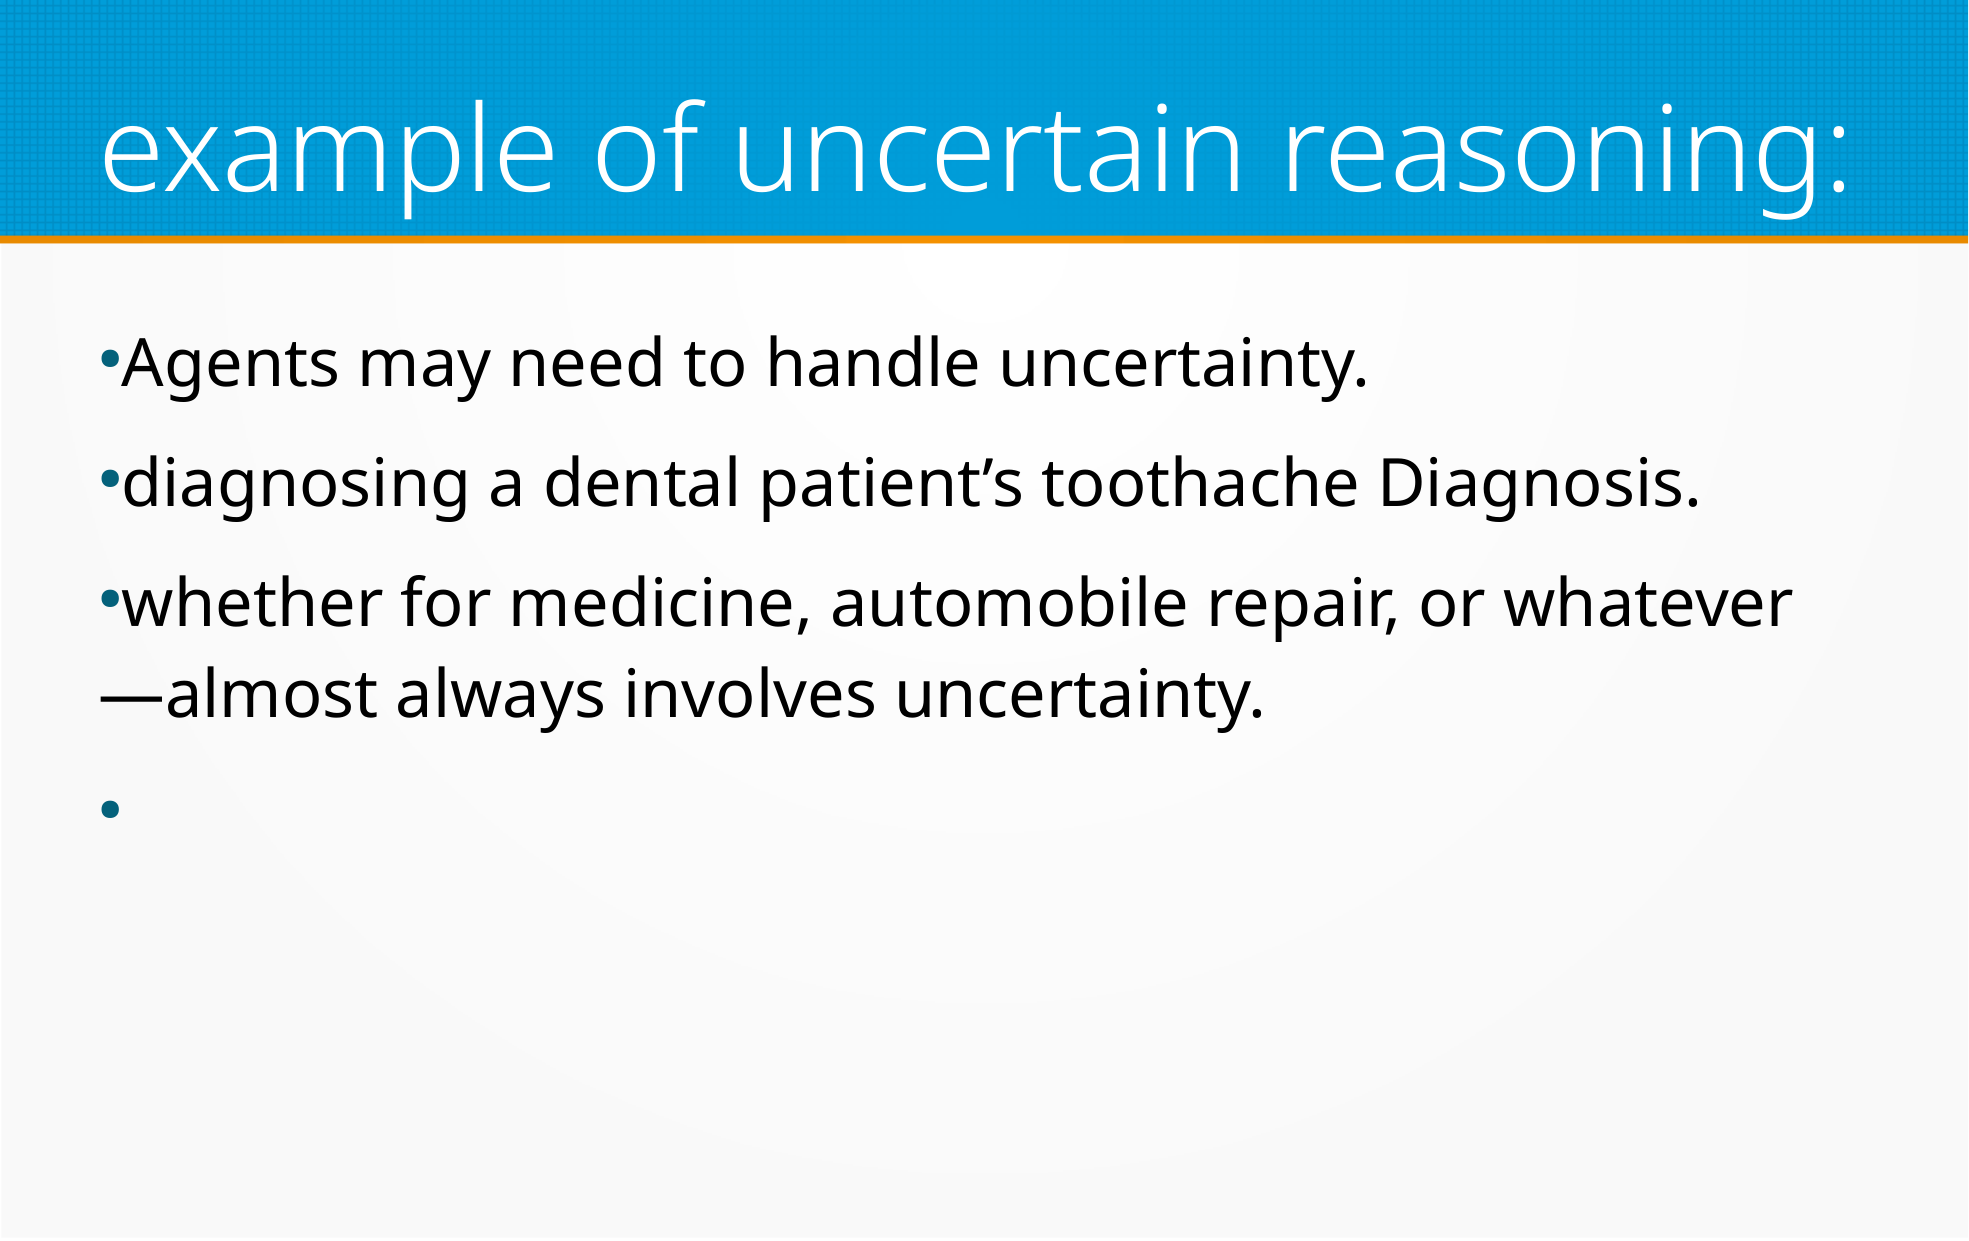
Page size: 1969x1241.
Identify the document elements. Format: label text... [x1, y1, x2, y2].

title example of uncertain reasoning: [98, 19, 1870, 227]
list Agents may need to handle uncertainty. diagnosing a dental patient’s toothache Diagnosis. whether for medicine, automobile repair, or whatever—almost always involves uncertainty. [98, 315, 1861, 1081]
